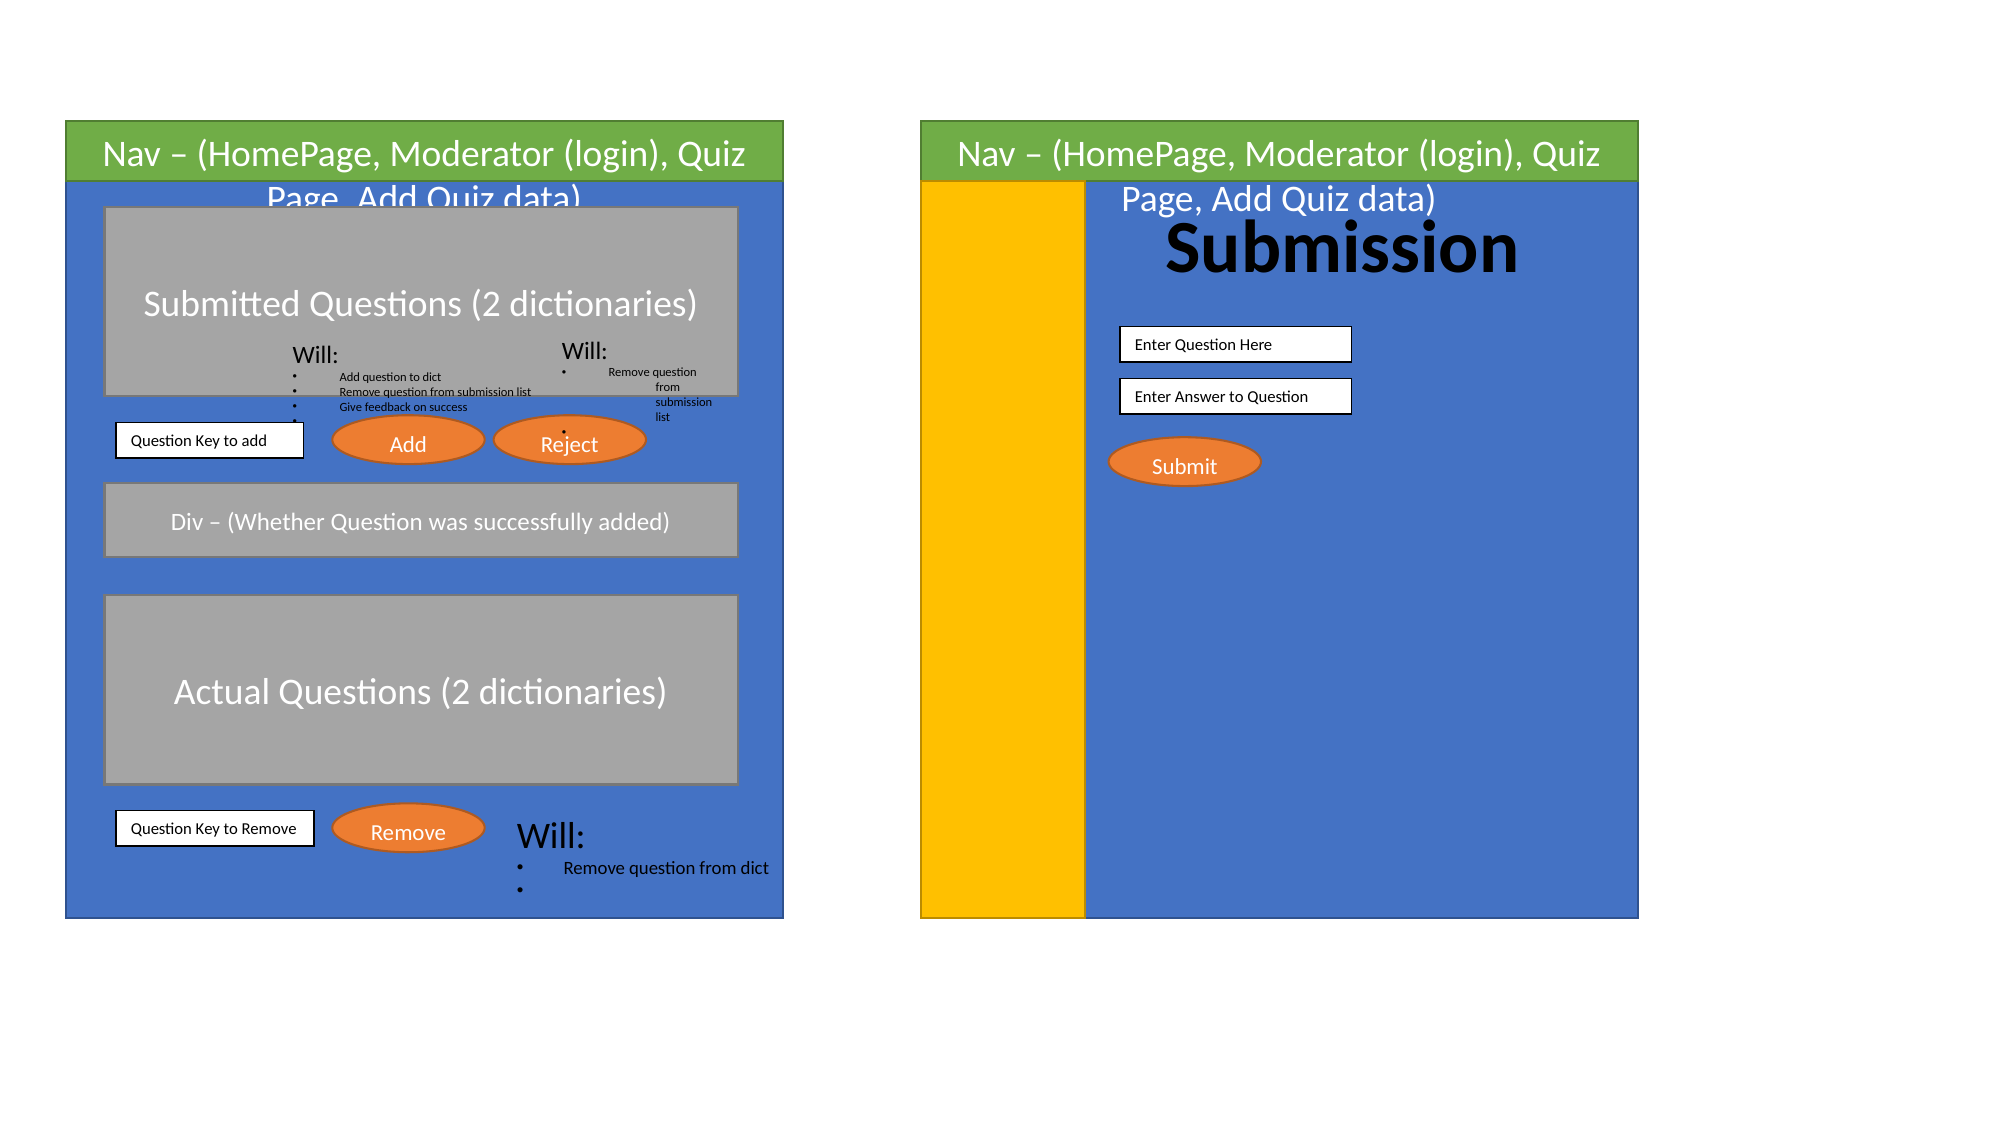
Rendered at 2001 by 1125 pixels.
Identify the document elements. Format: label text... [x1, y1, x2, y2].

text_box Div – (Whether Question was successfully added) [105, 483, 738, 557]
text_box Enter Question Here [1119, 326, 1352, 363]
text_box Actual Questions (2 dictionaries) [105, 595, 738, 784]
text_box Question Key to add [115, 422, 304, 458]
text_box Will: Remove question from dict [501, 803, 789, 910]
text_box Submission [1150, 190, 1535, 295]
text_box Will: Add question to dict Remove question from submission list Give feedback on success [277, 331, 546, 438]
text_box Will: Remove question from submission list [546, 326, 732, 420]
text_box Reject [493, 416, 647, 465]
text_box Nav – (HomePage, Moderator (login), Quiz Page, Add Quiz data) [921, 121, 1638, 181]
text_box [921, 181, 1638, 918]
text_box Add [332, 438, 485, 465]
text_box Remove [332, 803, 485, 853]
text_box Enter Answer to Question [1119, 378, 1352, 414]
text_box Submitted Questions (2 dictionaries) [105, 207, 738, 396]
text_box Nav – (HomePage, Moderator (login), Quiz Page, Add Quiz data) [66, 121, 783, 181]
text_box Question Key to Remove [115, 810, 314, 846]
text_box [66, 181, 783, 918]
text_box Submit [1108, 437, 1262, 487]
